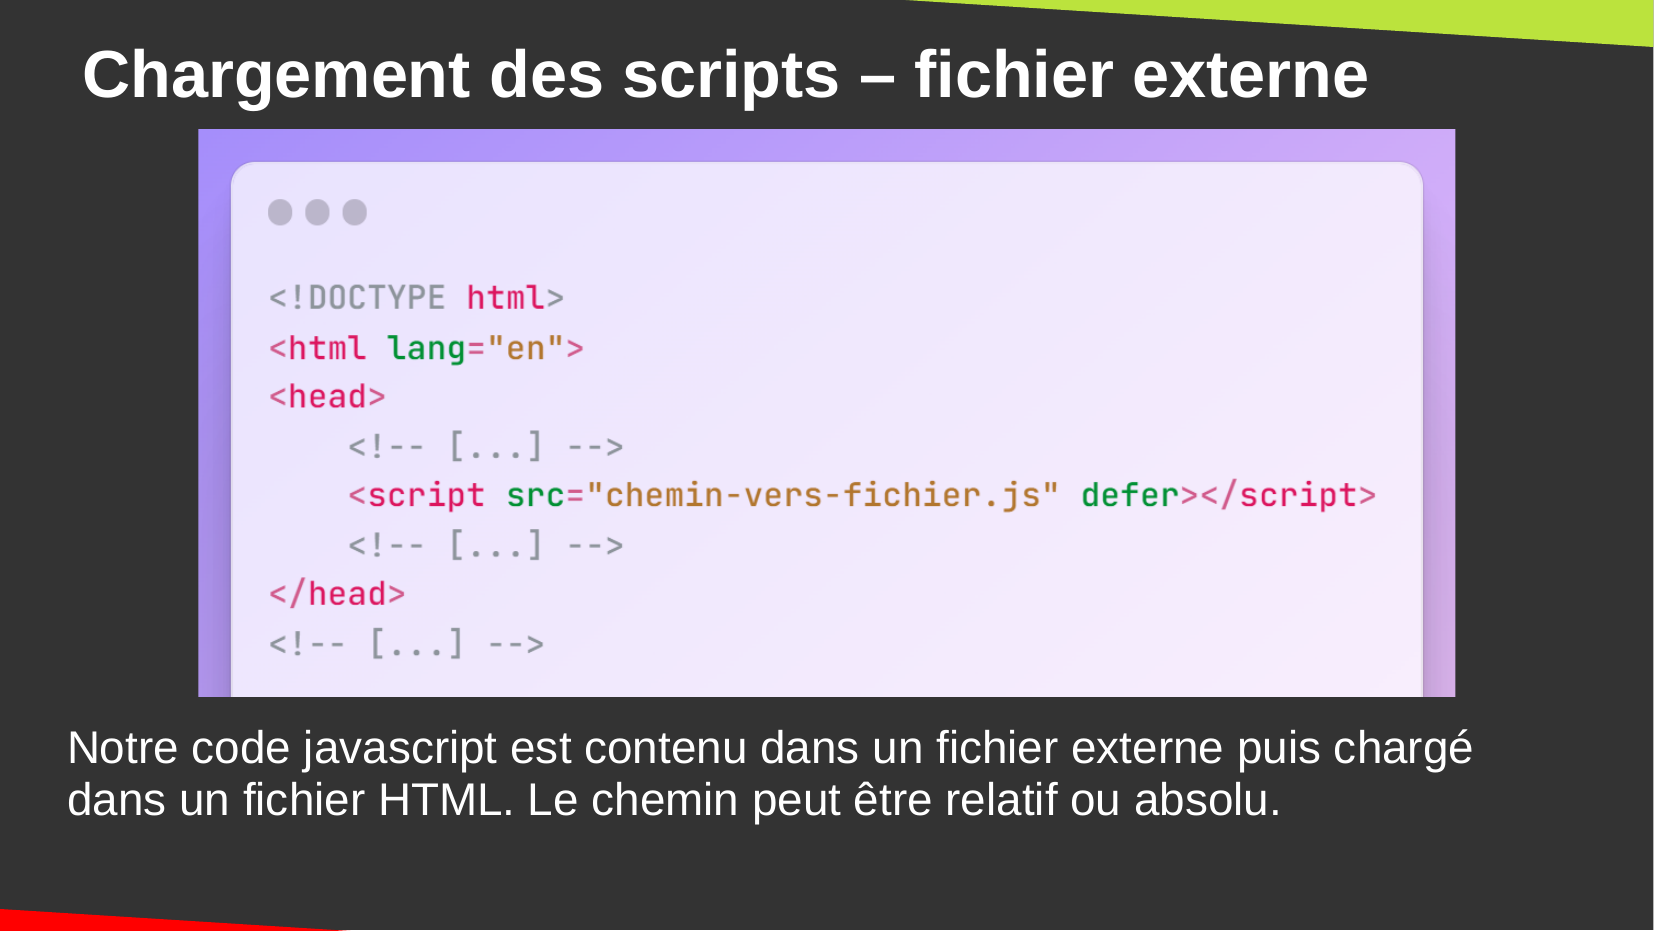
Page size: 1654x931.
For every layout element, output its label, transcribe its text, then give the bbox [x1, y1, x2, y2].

picture [198, 129, 1456, 697]
text_box Notre code javascript est contenu dans un fichier externe puis chargé dans un fichier HTML. Le chemin peut être relatif ou absolu. [52, 714, 1602, 898]
text_box [905, 0, 1654, 48]
title Chargement des scripts – fichier externe [82, 37, 1571, 114]
text_box [0, 908, 351, 931]
